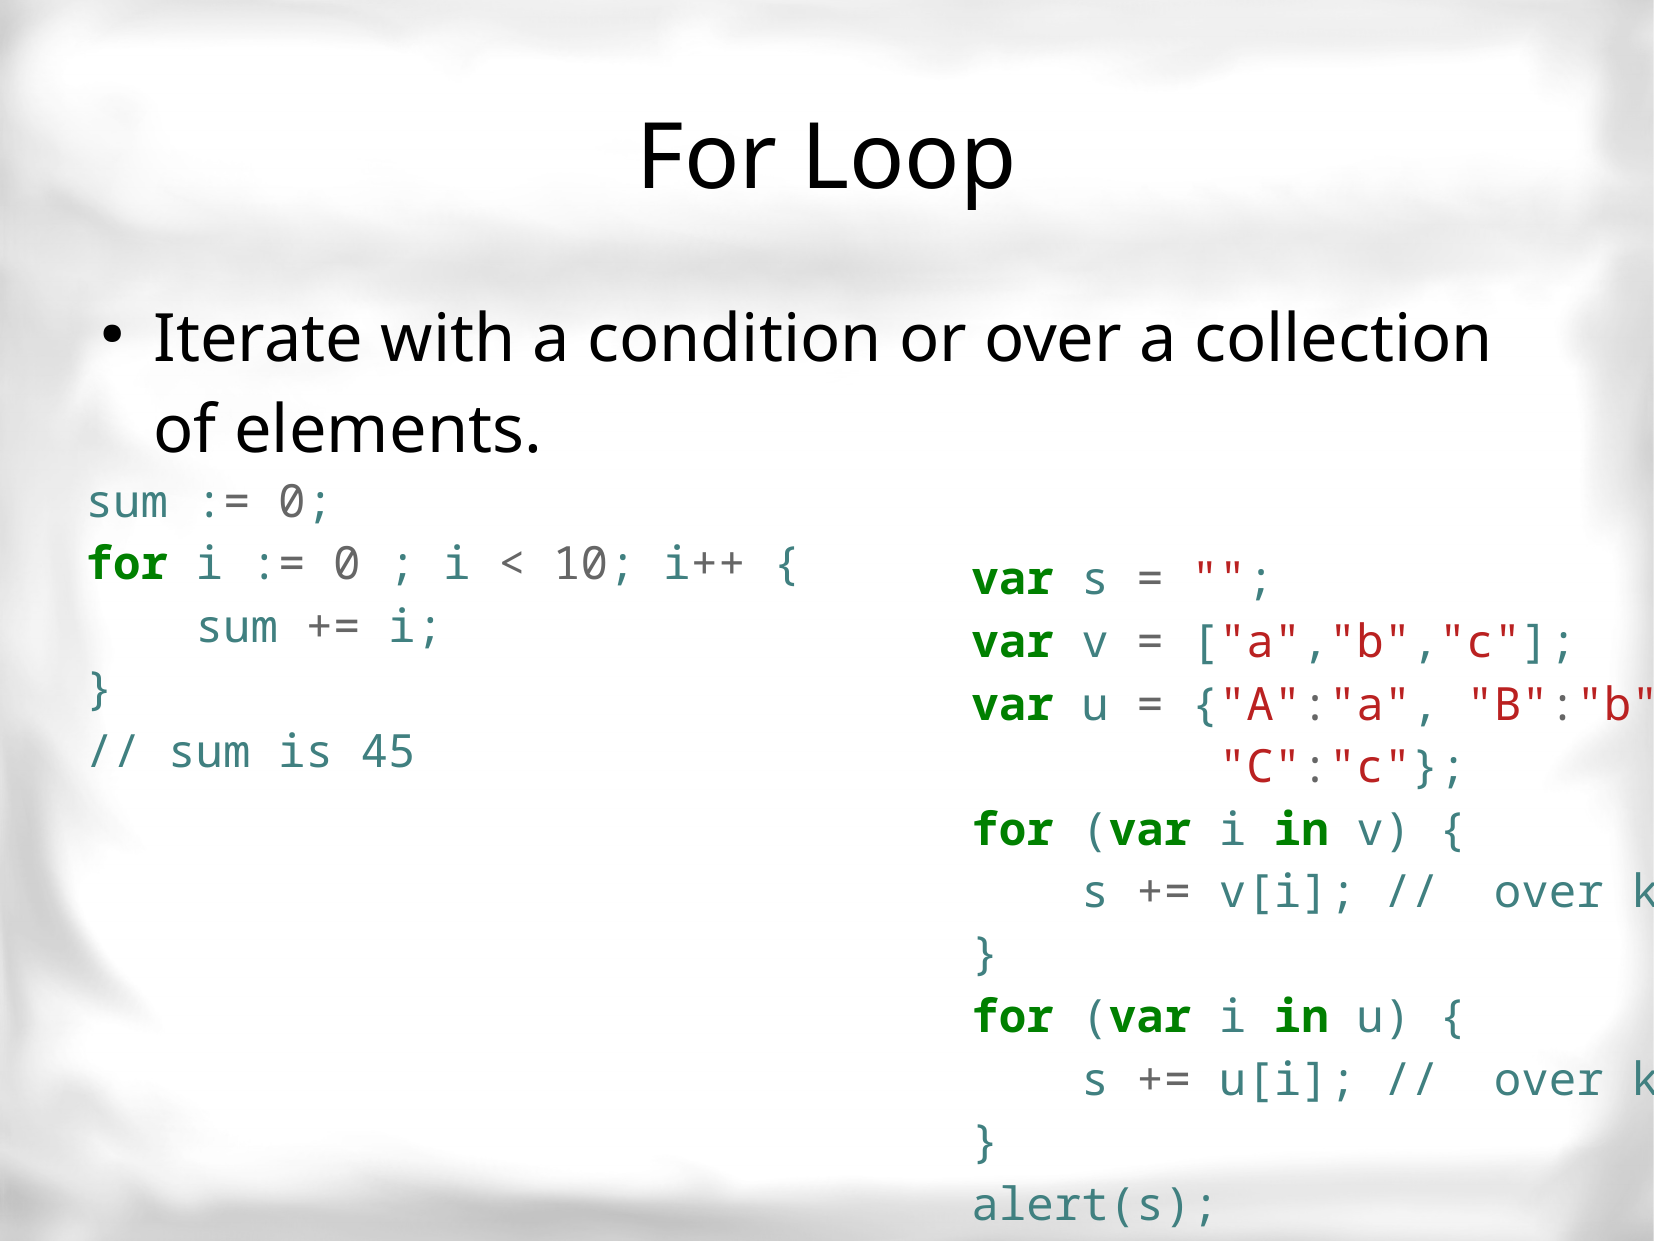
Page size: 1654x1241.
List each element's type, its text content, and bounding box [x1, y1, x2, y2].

list Iterate with a condition or over a collection of elements. [82, 290, 1538, 1010]
title For Loop [82, 49, 1571, 257]
text_box var s = ""; var v = ["a","b","c"]; var u = {"A":"a", "B":"b", "C":"c"}; for (var i in v) { s += v[i]; // over keys } for (var i in u) { s += u[i]; // over keys } alert(s); // s starts with abc [956, 413, 1631, 1115]
text_box sum := 0; for i := 0 ; i < 10; i++ { sum += i; } // sum is 45 [70, 460, 699, 934]
picture [1647, 1074, 1654, 1090]
picture [1647, 886, 1654, 902]
picture [0, 0, 1654, 1241]
